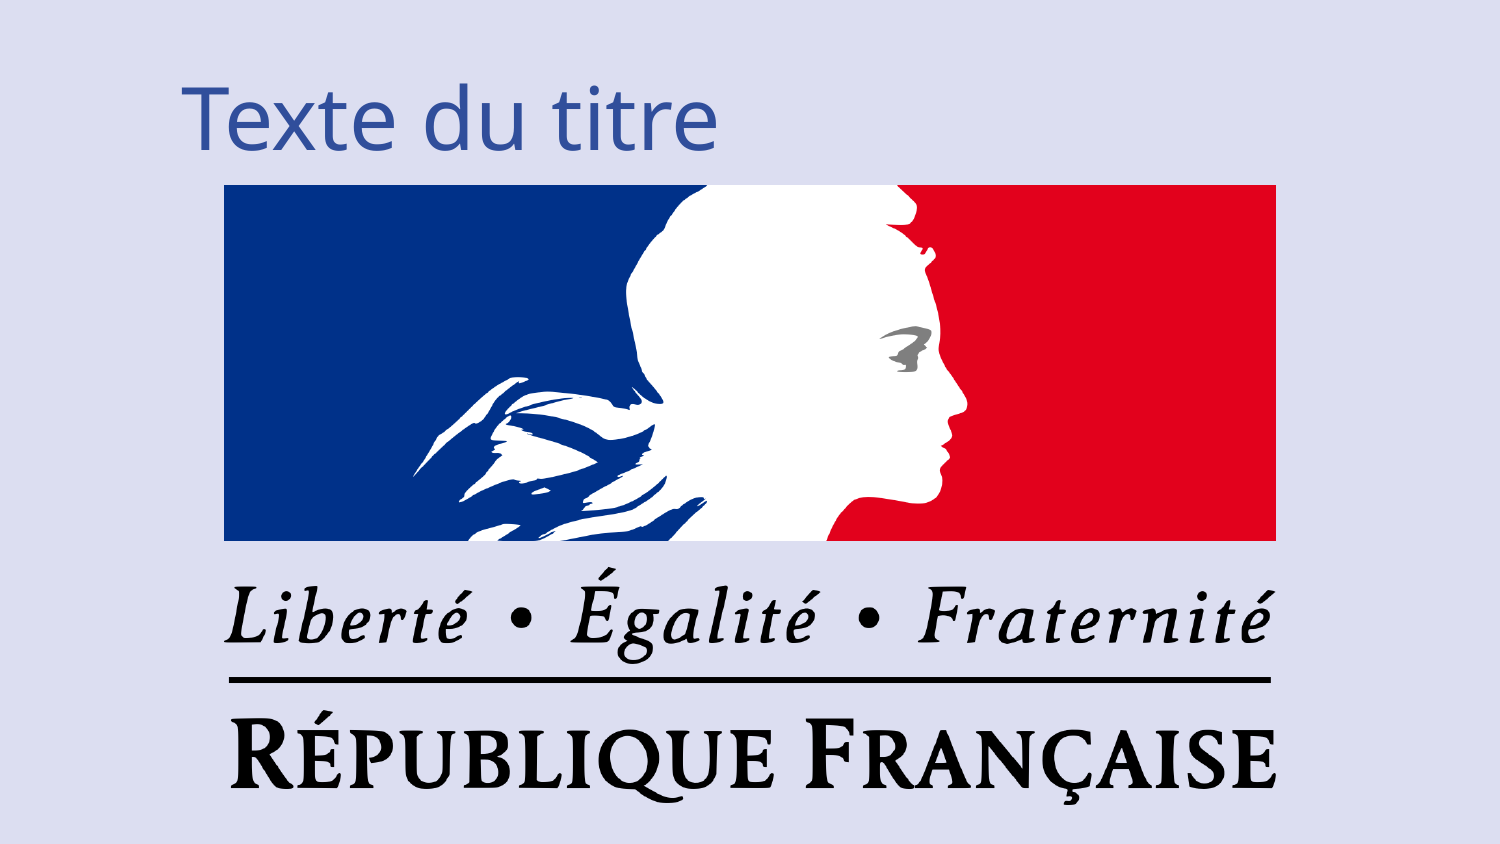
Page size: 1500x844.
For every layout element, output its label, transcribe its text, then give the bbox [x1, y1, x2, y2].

list Texte du titre [177, 21, 1138, 209]
picture [0, 0, 1500, 844]
